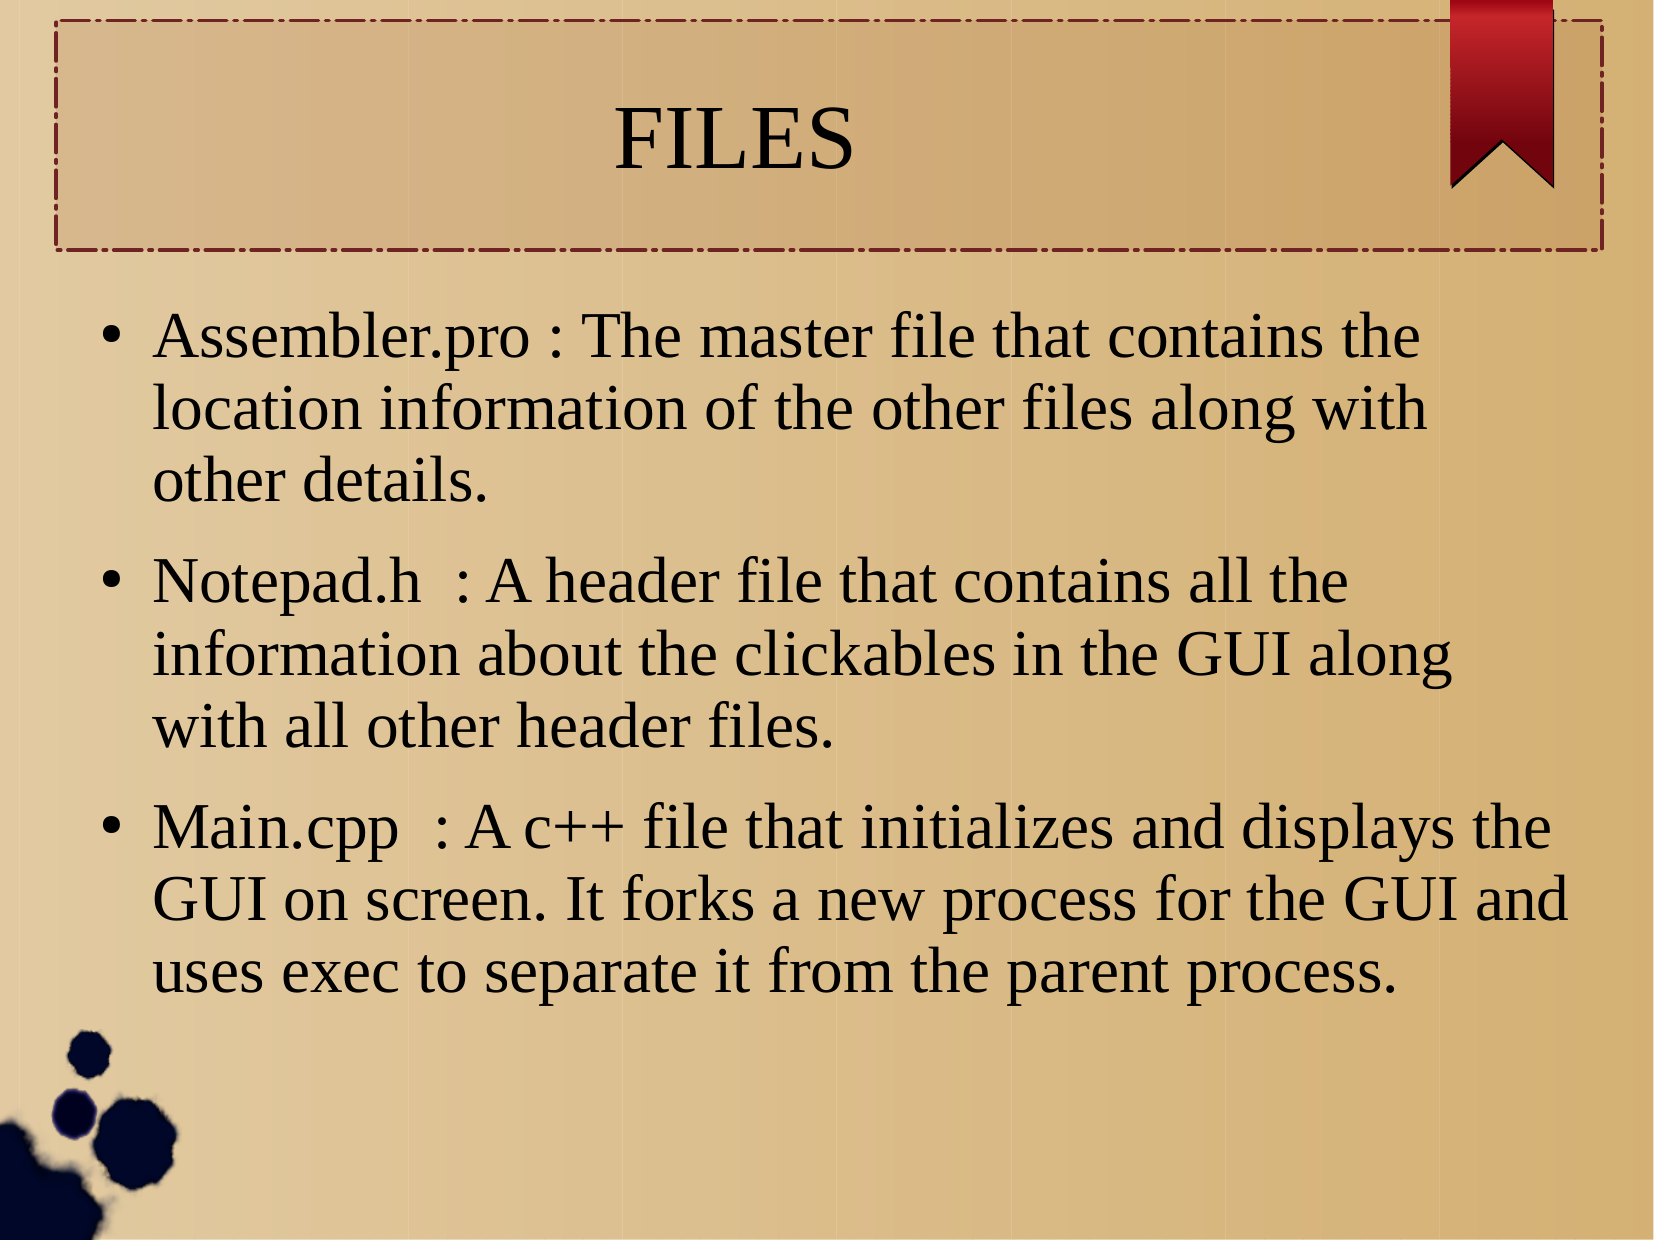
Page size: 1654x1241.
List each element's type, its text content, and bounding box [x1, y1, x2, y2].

list Assembler.pro : The master file that contains the location information of the other files along with other details. Notepad.h : A header file that contains all the information about the clickables in the GUI along with all other header files. Main.cpp : A c++ file that initializes and displays the GUI on screen. It forks a new process for the GUI and uses exec to separate it from the parent process. [82, 299, 1571, 1019]
title FILES [82, 47, 1412, 229]
